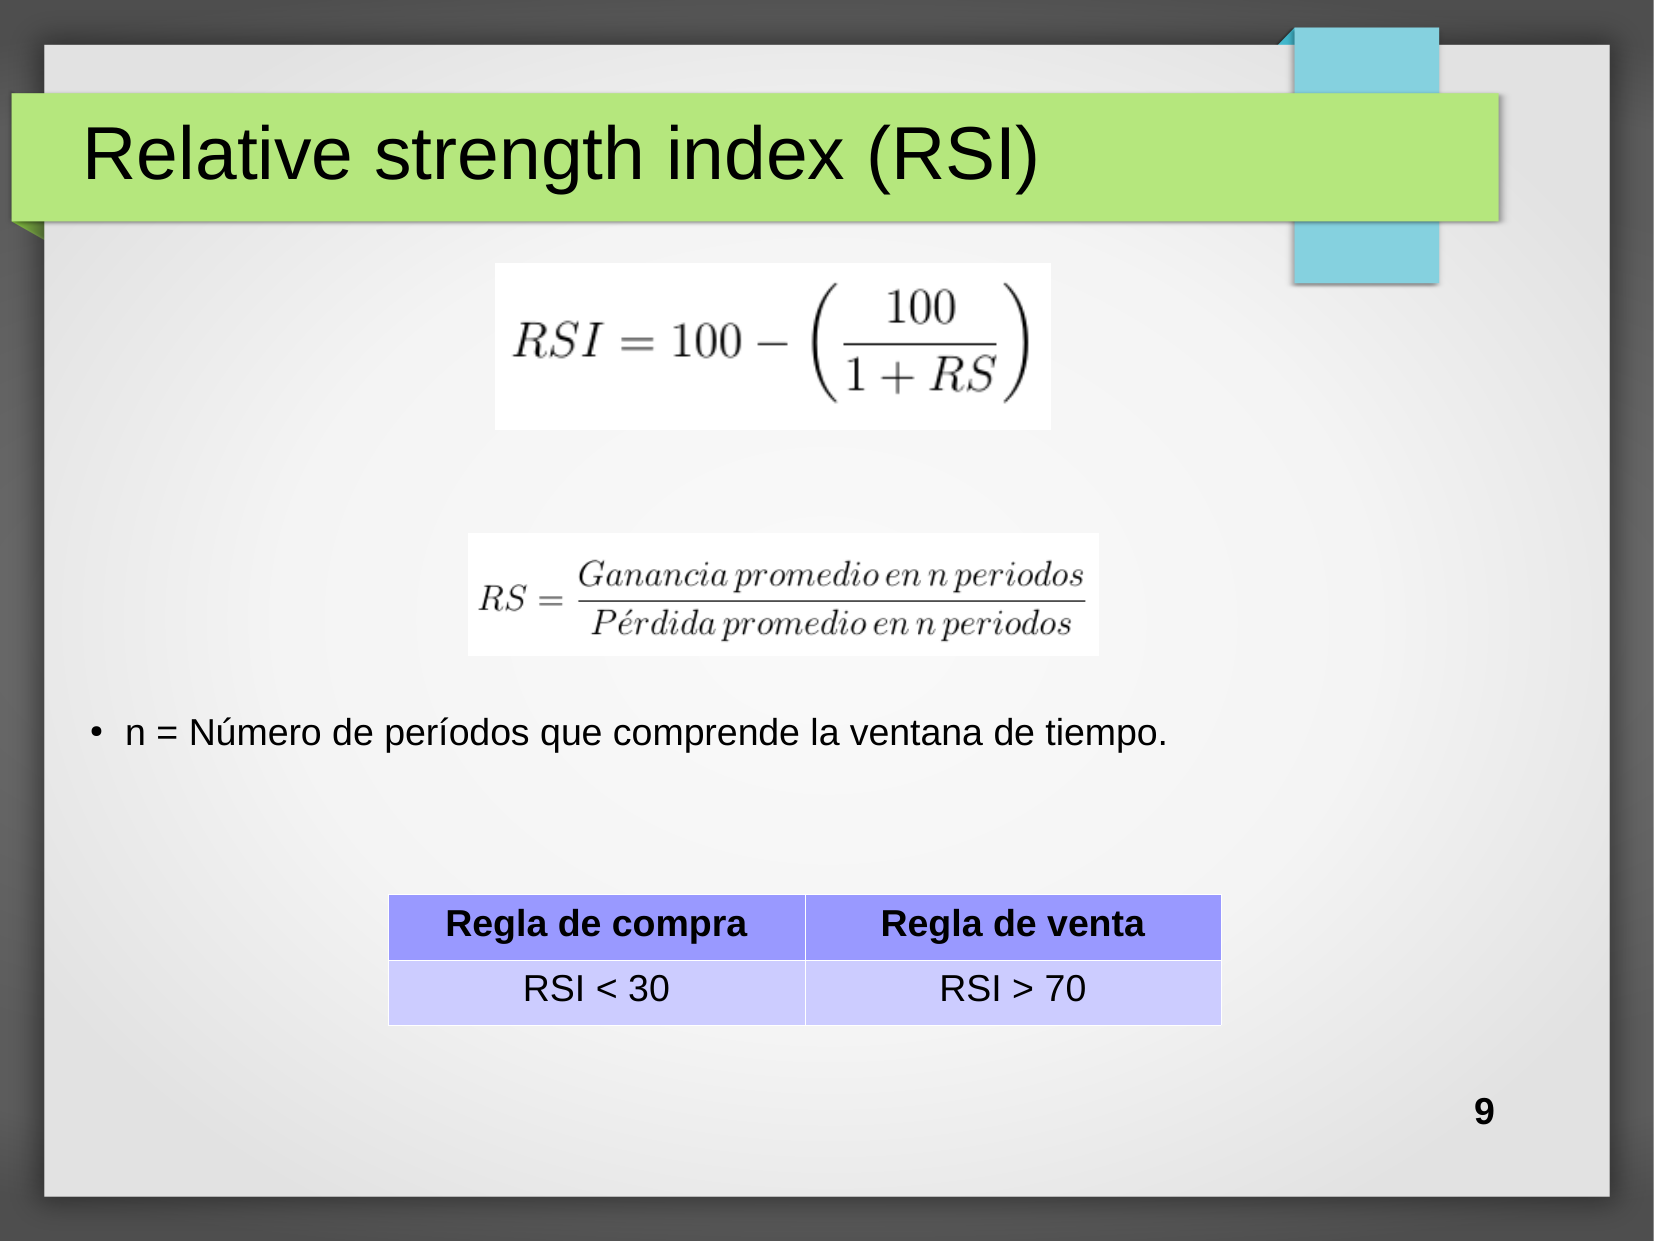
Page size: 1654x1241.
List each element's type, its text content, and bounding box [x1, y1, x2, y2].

text_box <number> [1459, 1083, 1654, 1154]
table_cell RSI > 70 [806, 961, 1221, 1025]
table_cell RSI < 30 [389, 961, 805, 1025]
table_header Regla de venta [806, 895, 1221, 960]
table_header Regla de compra [389, 895, 805, 960]
picture [0, 0, 1654, 1241]
title Relative strength index (RSI) [82, 94, 1264, 213]
text_box n = Número de períodos que comprende la ventana de tiempo. [75, 704, 1426, 762]
